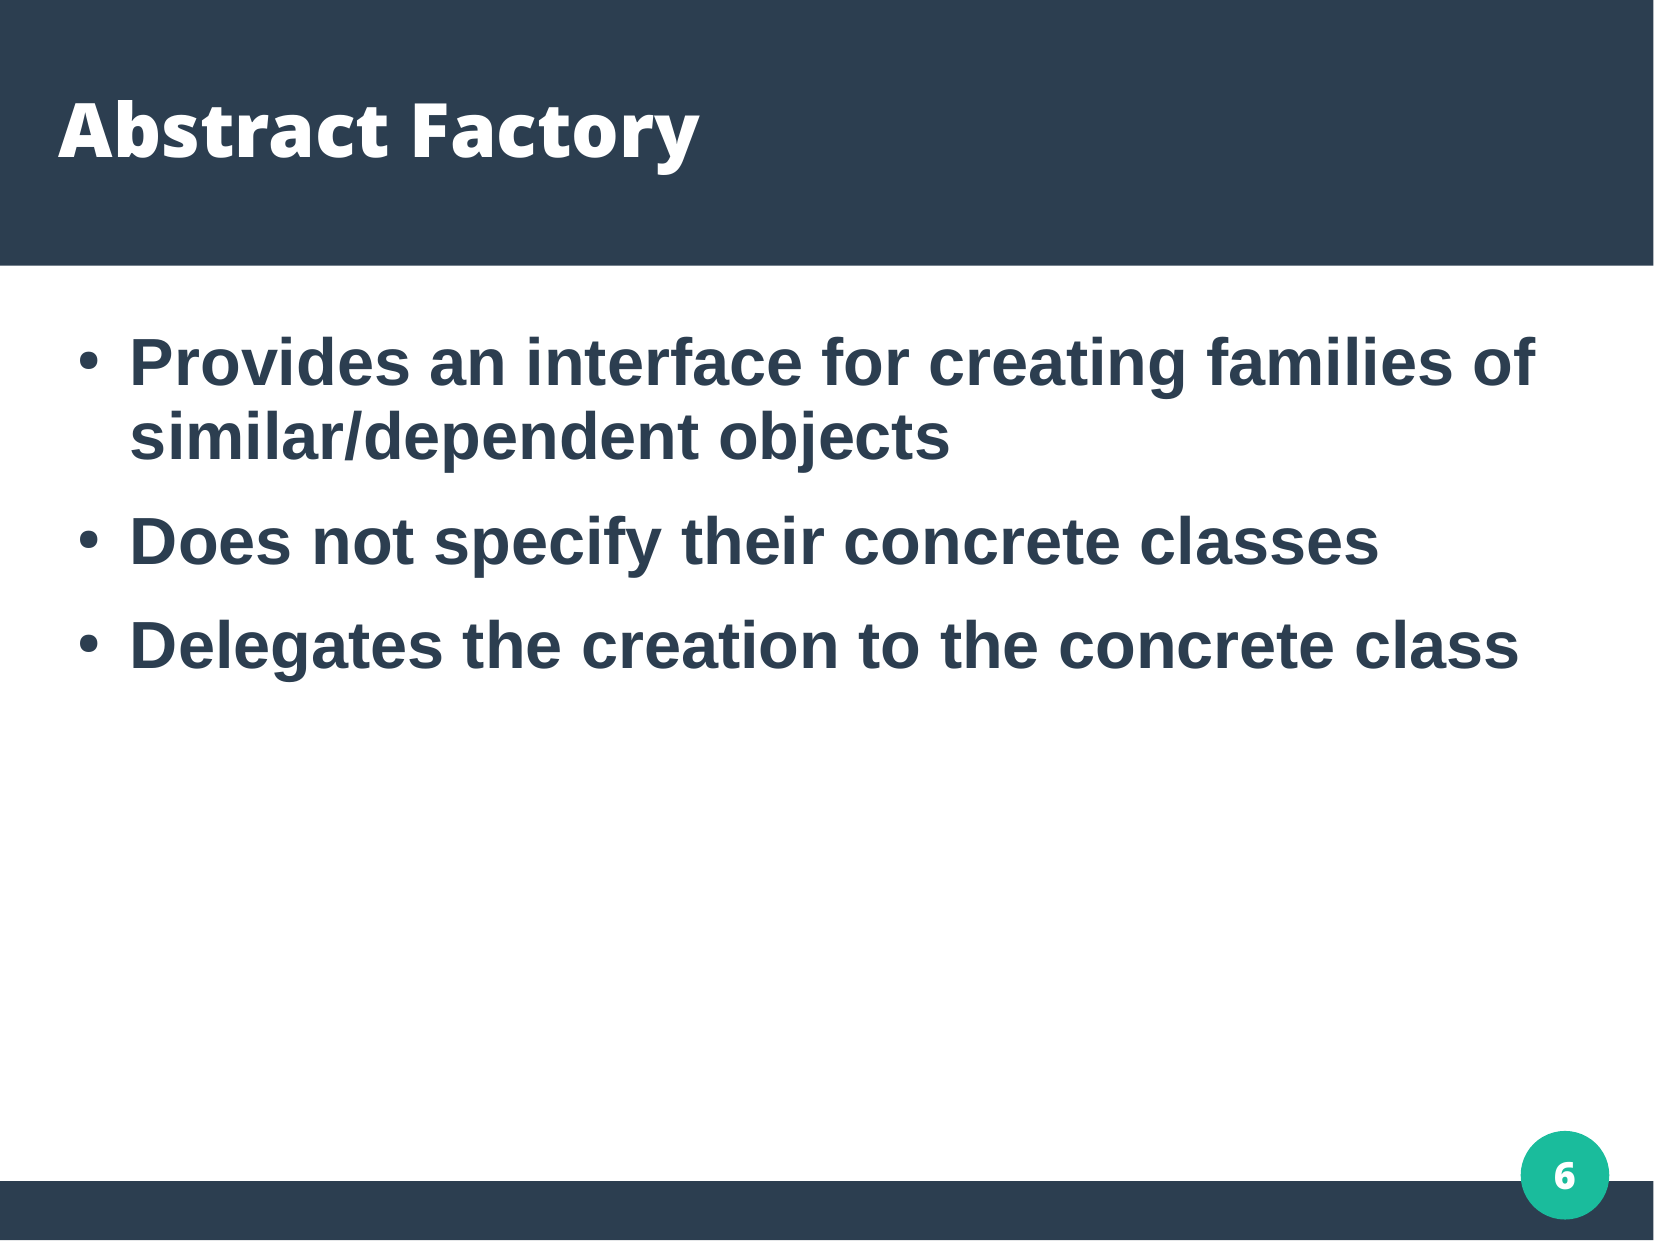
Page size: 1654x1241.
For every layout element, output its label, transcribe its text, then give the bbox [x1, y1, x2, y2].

list Provides an interface for creating families of similar/dependent objects Does not specify their concrete classes Delegates the creation to the concrete class [59, 324, 1595, 1152]
title Abstract Factory [59, 49, 1595, 207]
